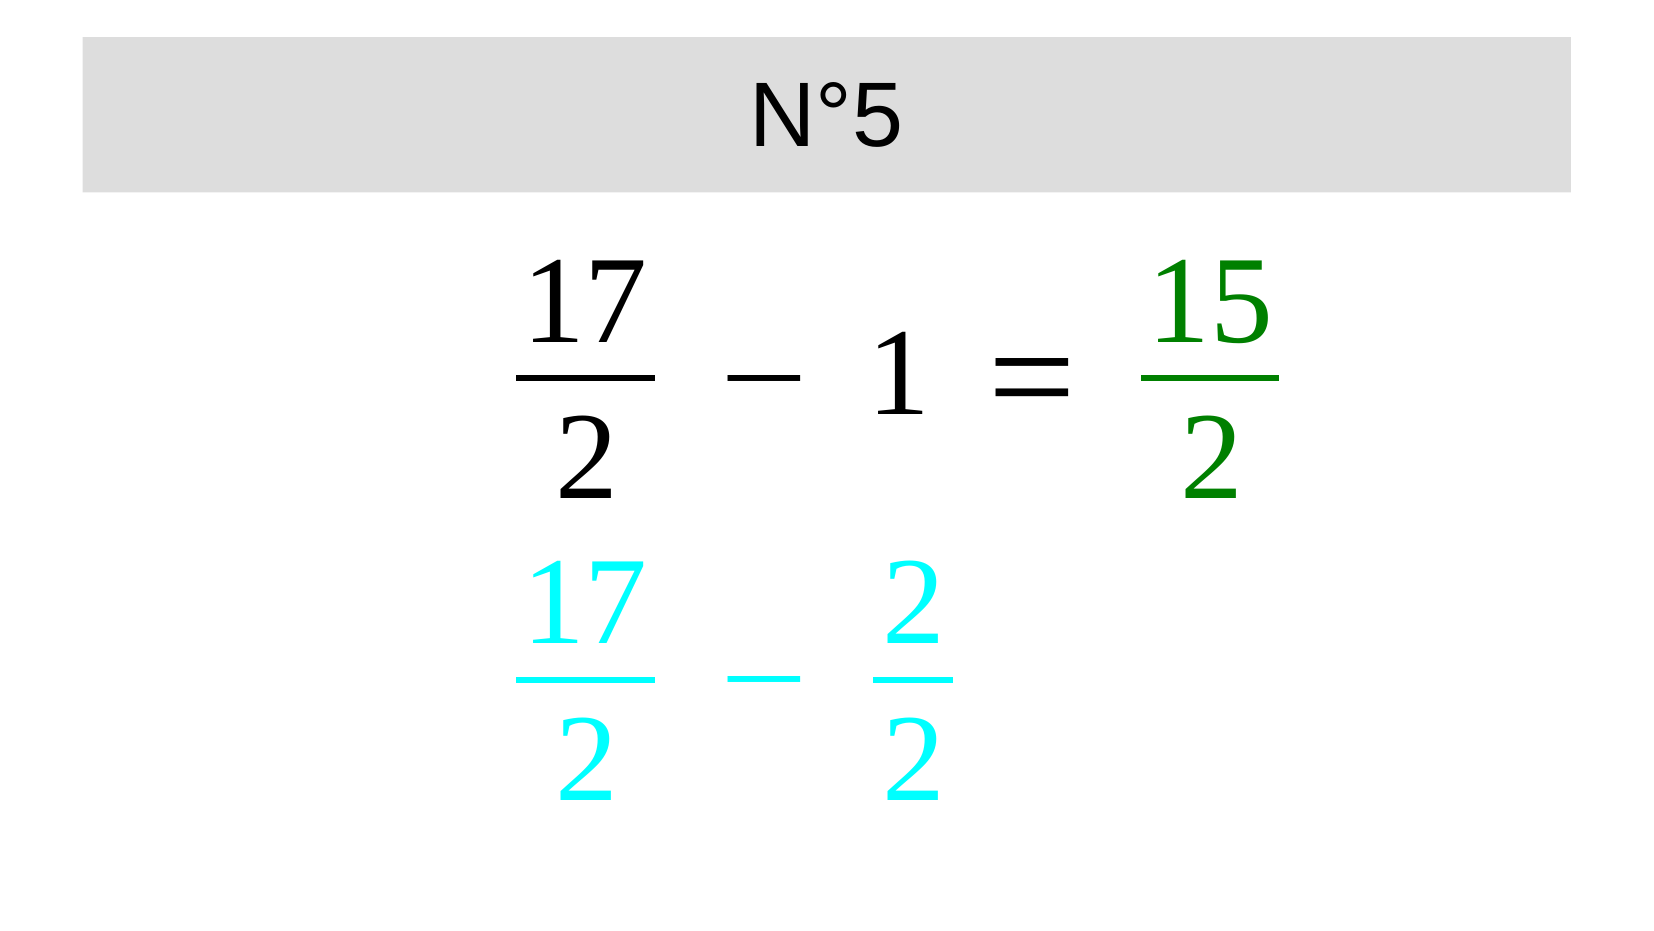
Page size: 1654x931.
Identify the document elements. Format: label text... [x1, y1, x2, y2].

title N°5 [82, 37, 1571, 193]
chart [484, 231, 1292, 827]
